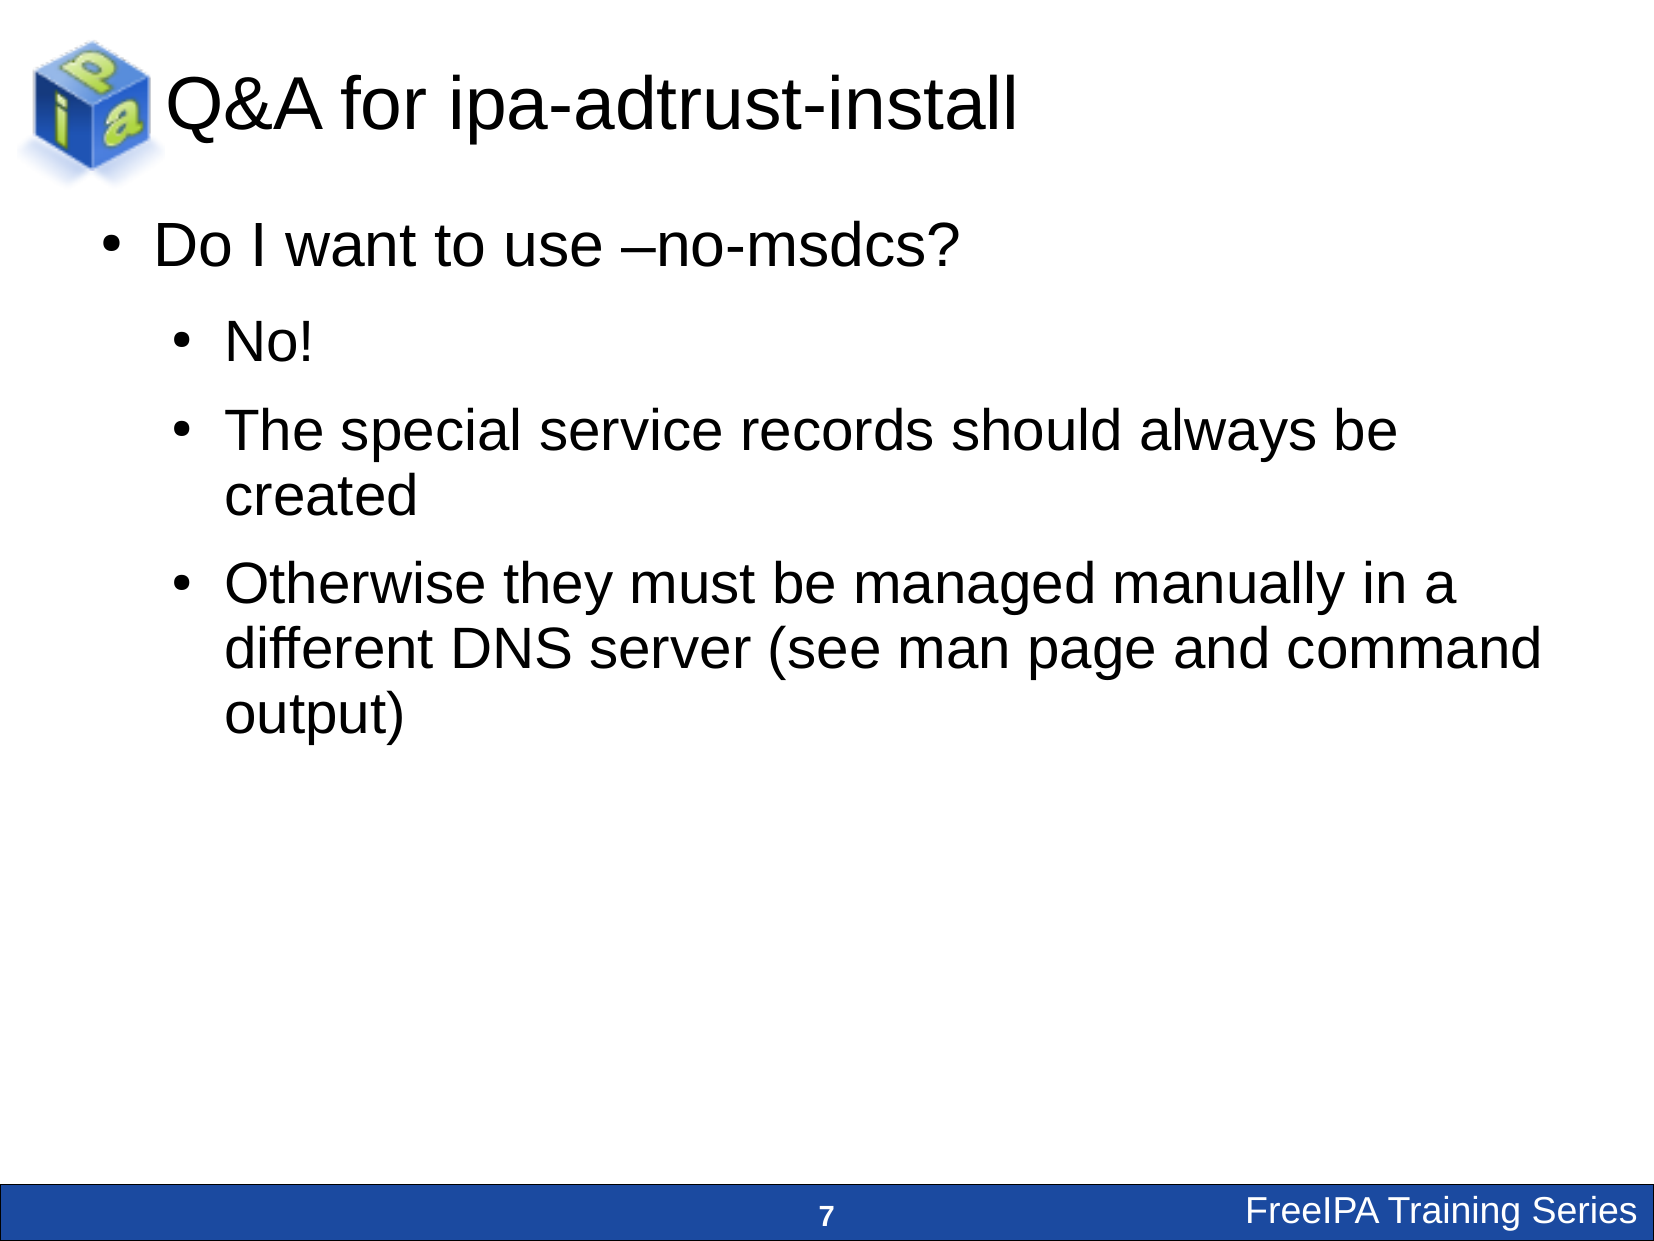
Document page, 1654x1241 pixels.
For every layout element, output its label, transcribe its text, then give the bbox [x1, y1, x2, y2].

picture [17, 34, 165, 193]
title Q&A for ipa-adtrust-install [165, 0, 1654, 208]
list Do I want to use –no-msdcs? No! The special service records should always be created Otherwise they must be managed manually in a different DNS server (see man page and command output) [82, 209, 1571, 930]
